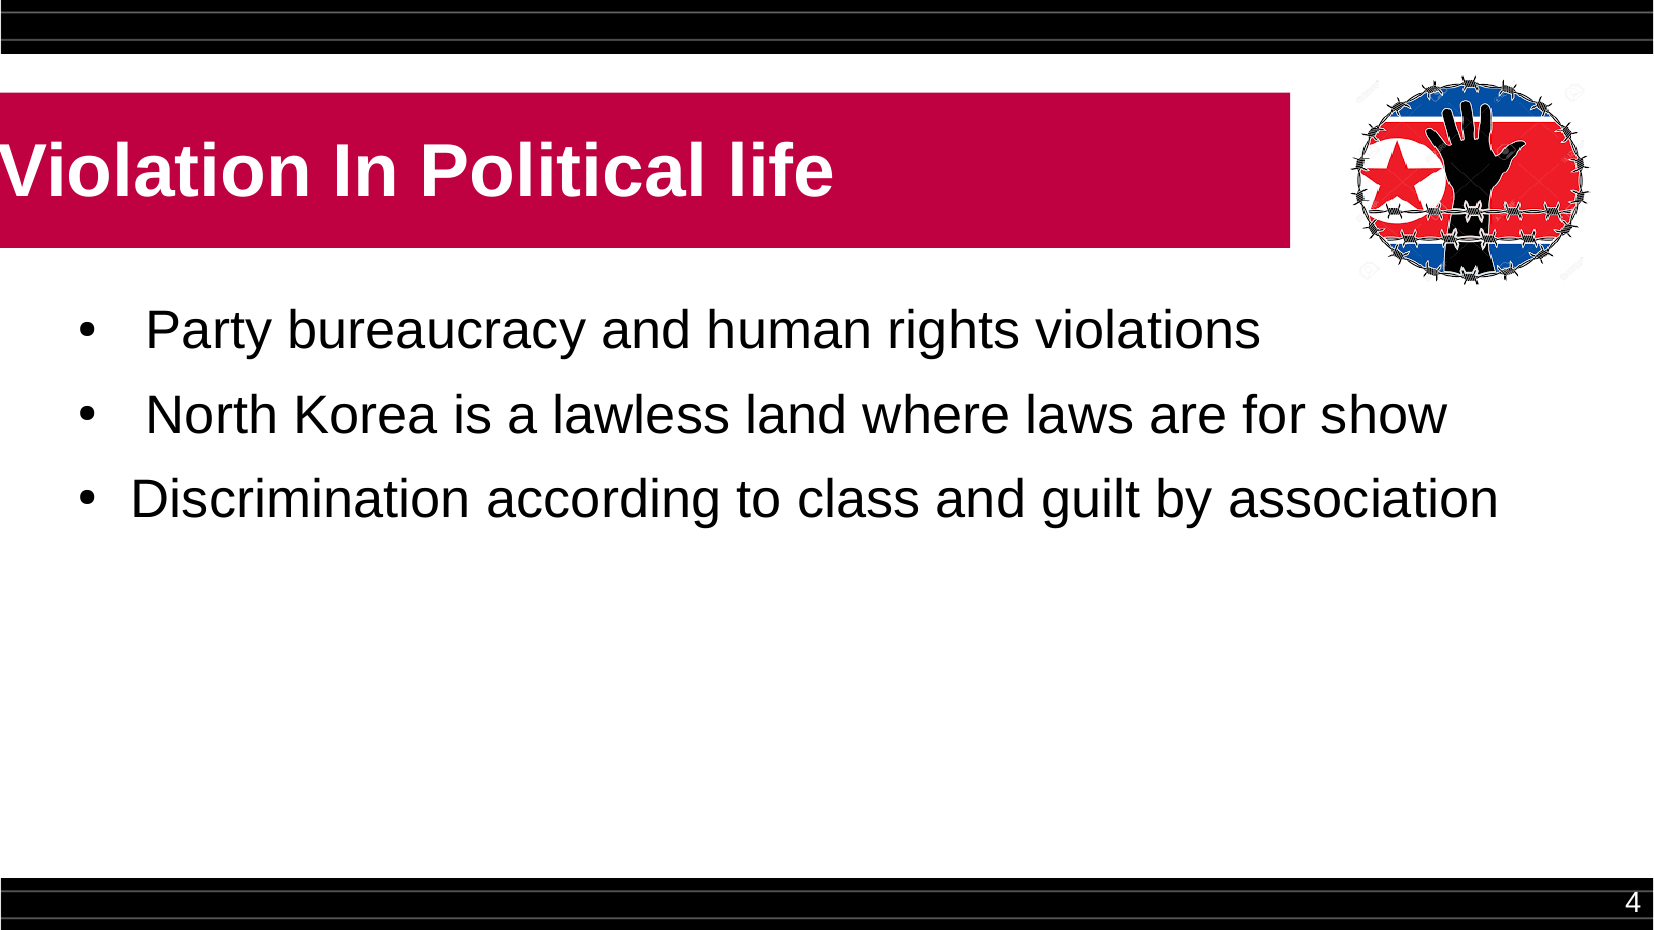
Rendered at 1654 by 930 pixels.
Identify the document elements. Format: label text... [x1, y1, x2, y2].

picture [1350, 75, 1591, 285]
picture [0, 0, 1654, 54]
list Party bureaucracy and human rights violations North Korea is a lawless land where laws are for show Discrimination according to class and guilt by association [60, 300, 1548, 786]
title Violation In Political life [0, 92, 1291, 248]
picture [0, 878, 1654, 930]
